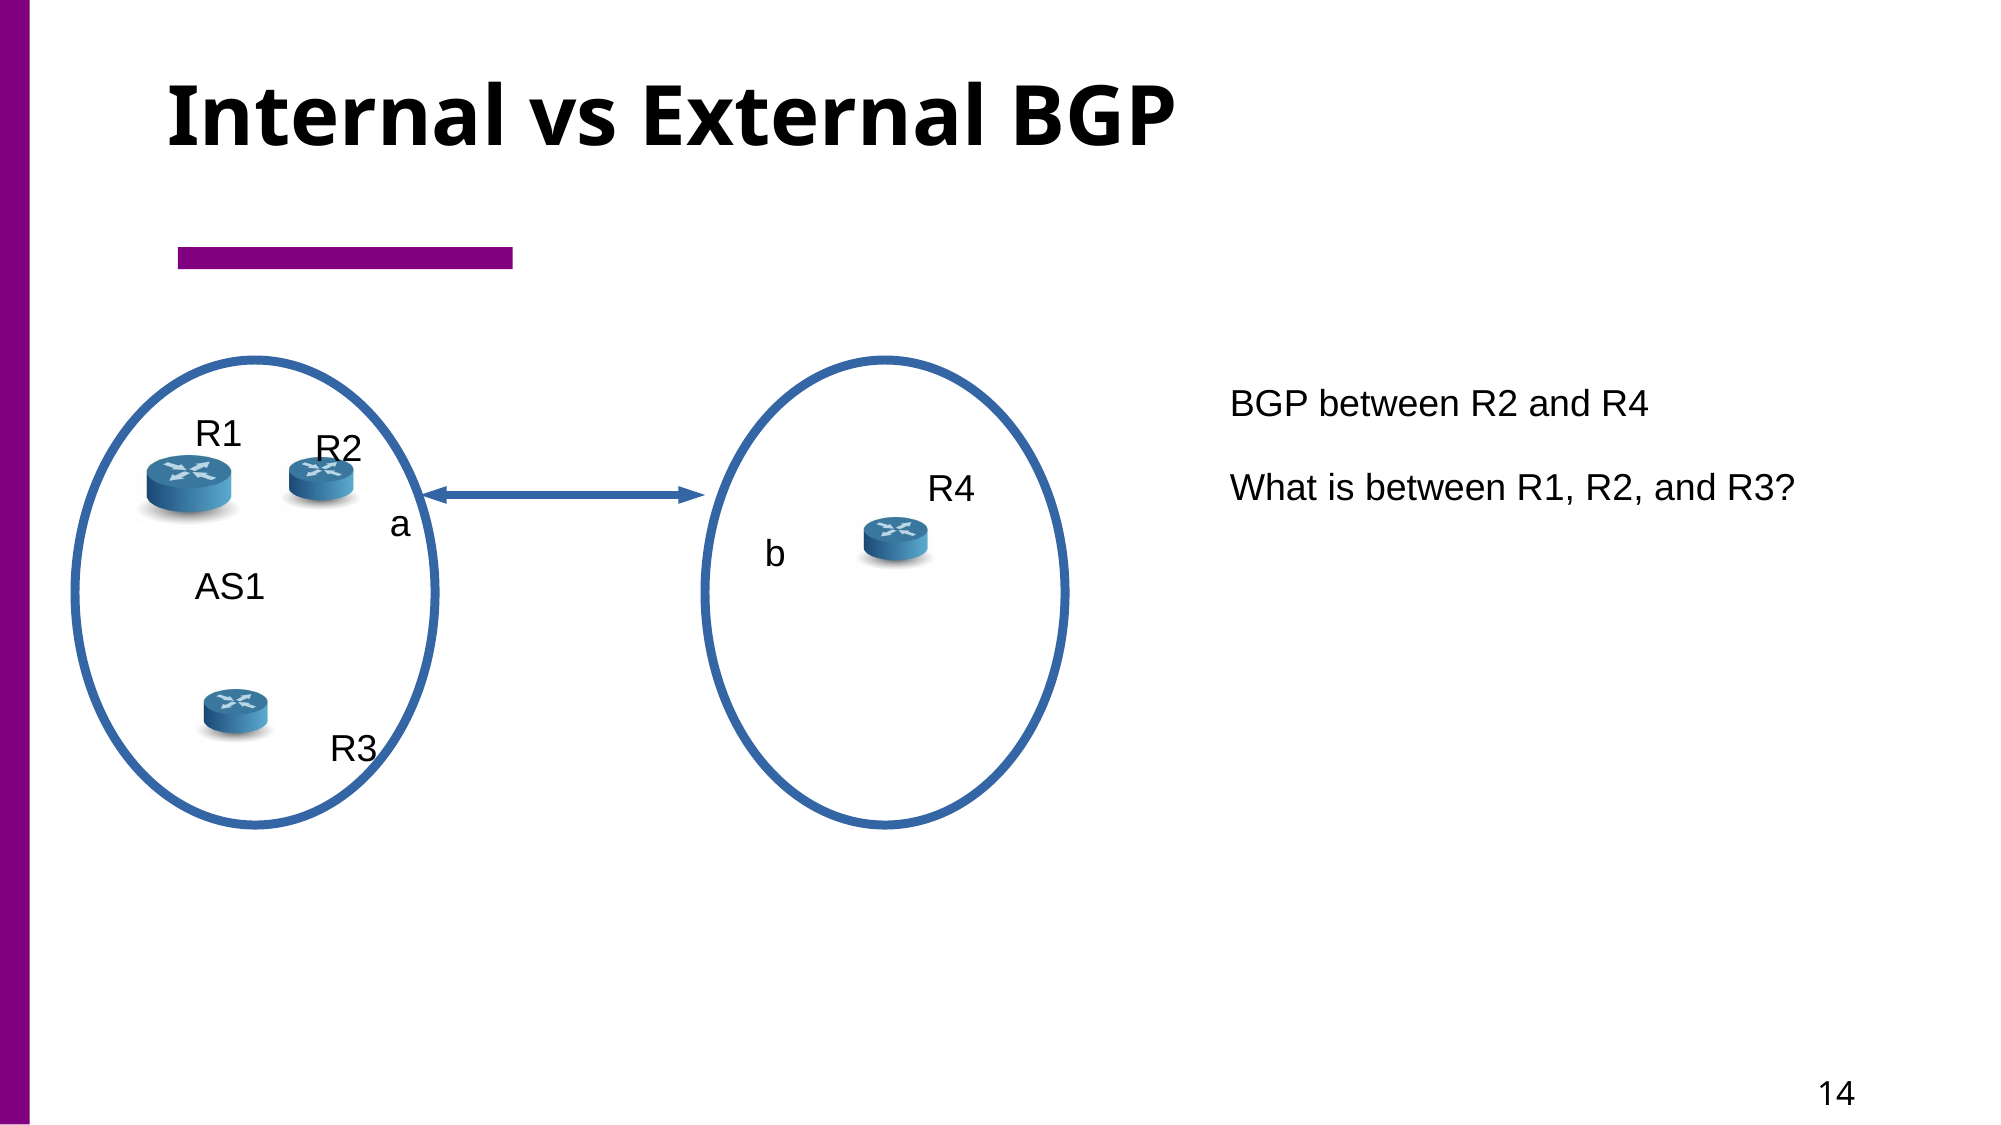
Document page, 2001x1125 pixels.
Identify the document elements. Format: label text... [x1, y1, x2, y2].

text_box R4 [912, 460, 991, 518]
picture [195, 689, 275, 743]
text_box b [750, 525, 801, 582]
text_box BGP between R2 and R4 What is between R1, R2, and R3? [1215, 375, 1811, 516]
picture [280, 457, 361, 511]
text_box a [375, 495, 426, 552]
picture [135, 455, 241, 526]
text_box R1 [180, 404, 258, 477]
text_box R3 [315, 720, 393, 777]
picture [855, 517, 935, 571]
text_box R2 [300, 420, 378, 492]
title Internal vs External BGP [116, 39, 1591, 185]
text_box AS1 [180, 558, 281, 616]
